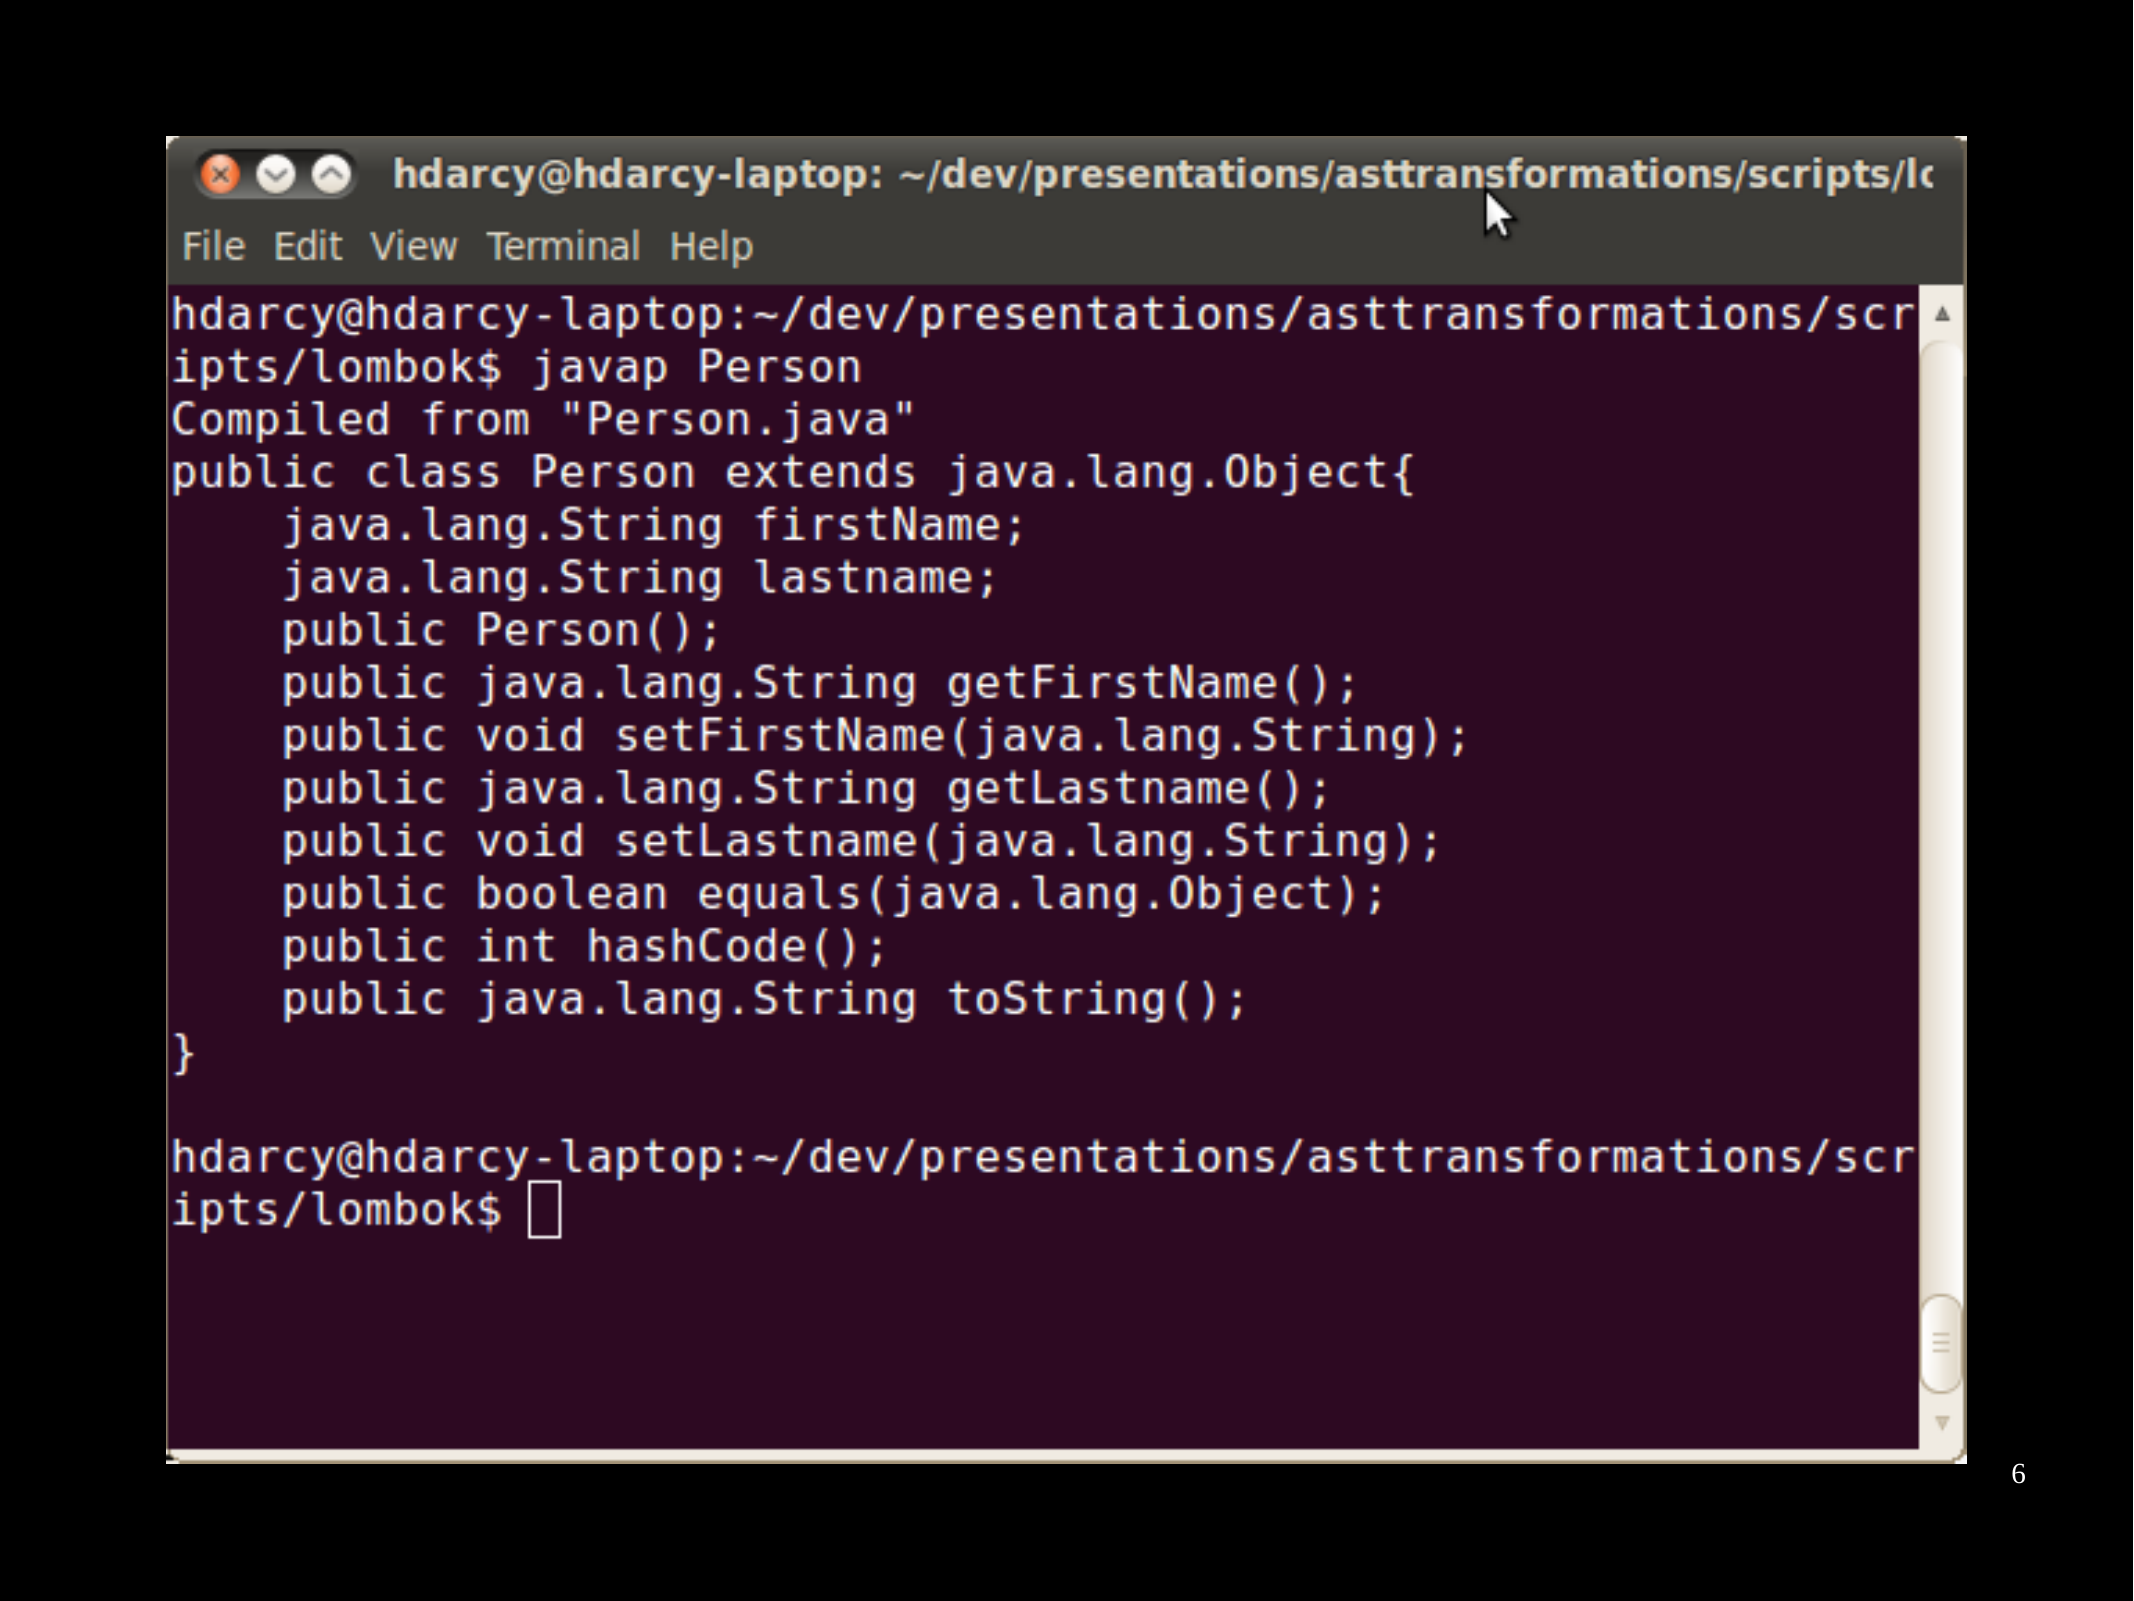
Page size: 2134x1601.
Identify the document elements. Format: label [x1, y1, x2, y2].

picture [166, 136, 1967, 1465]
